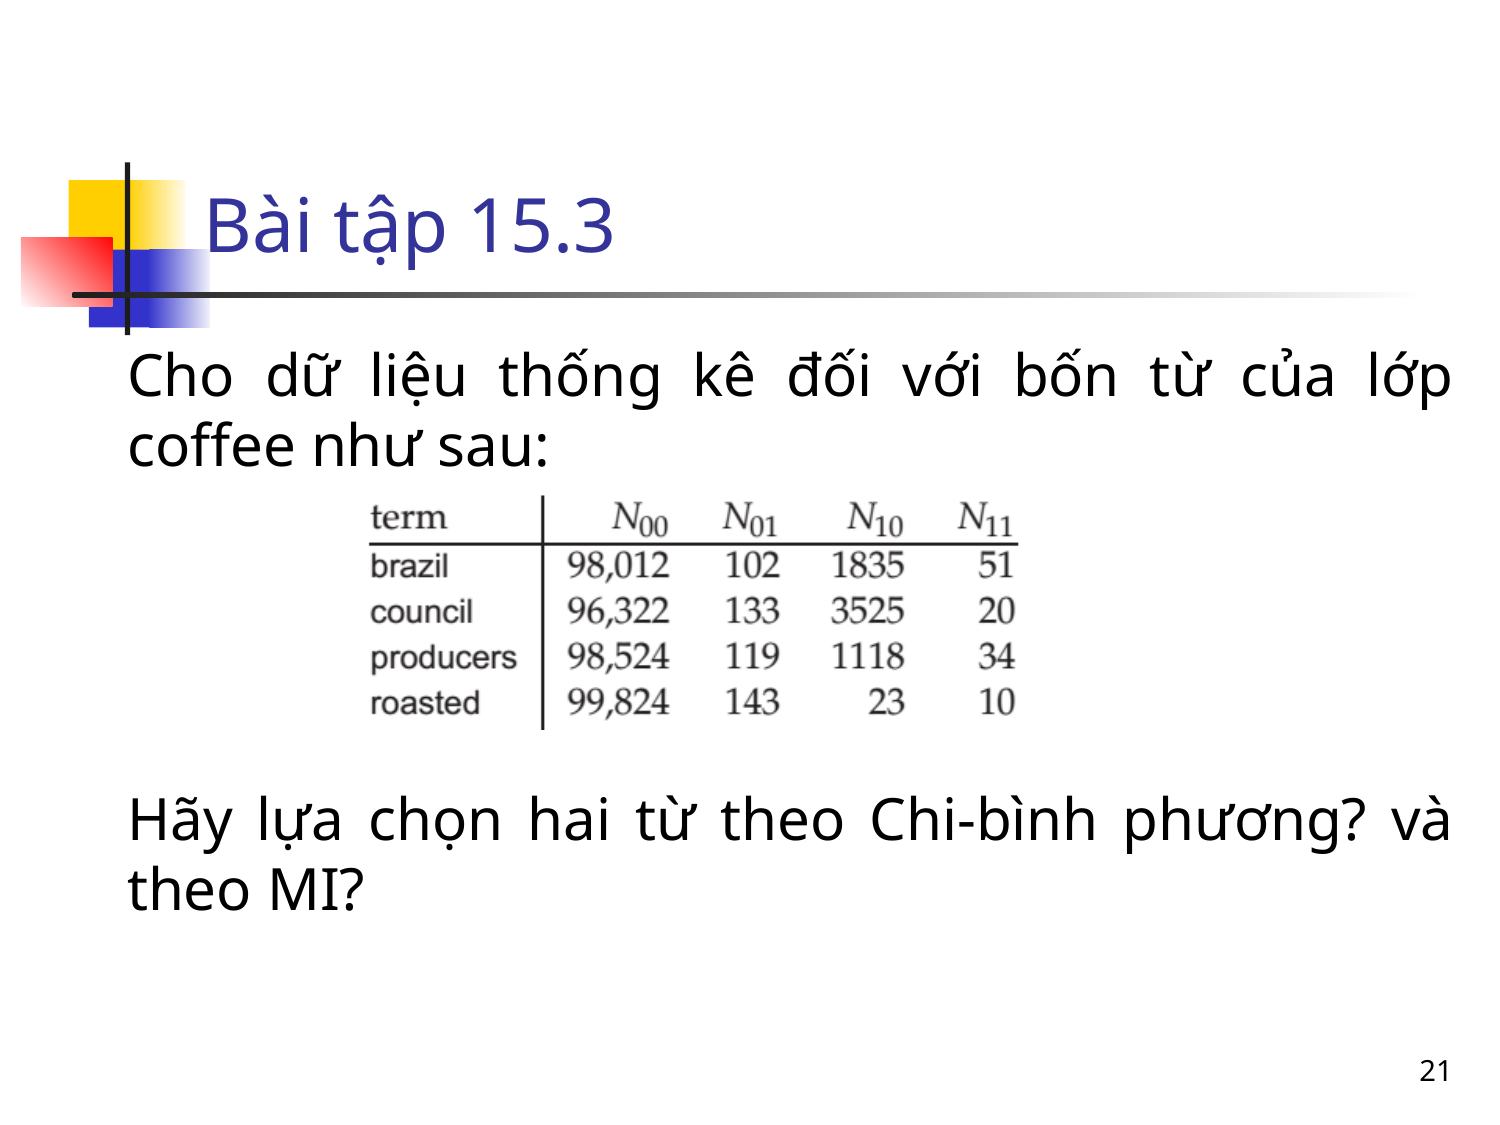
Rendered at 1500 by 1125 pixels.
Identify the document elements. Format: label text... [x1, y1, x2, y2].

list Cho dữ liệu thống kê đối với bốn từ của lớp coffee như sau: [112, 331, 1469, 492]
slide_number <number> [1155, 1024, 1468, 1100]
picture [360, 491, 1031, 730]
text_box Hãy lựa chọn hai từ theo Chi-bình phương? và theo MI? [112, 775, 1469, 936]
title Bài tập 15.3 [188, 35, 1468, 275]
